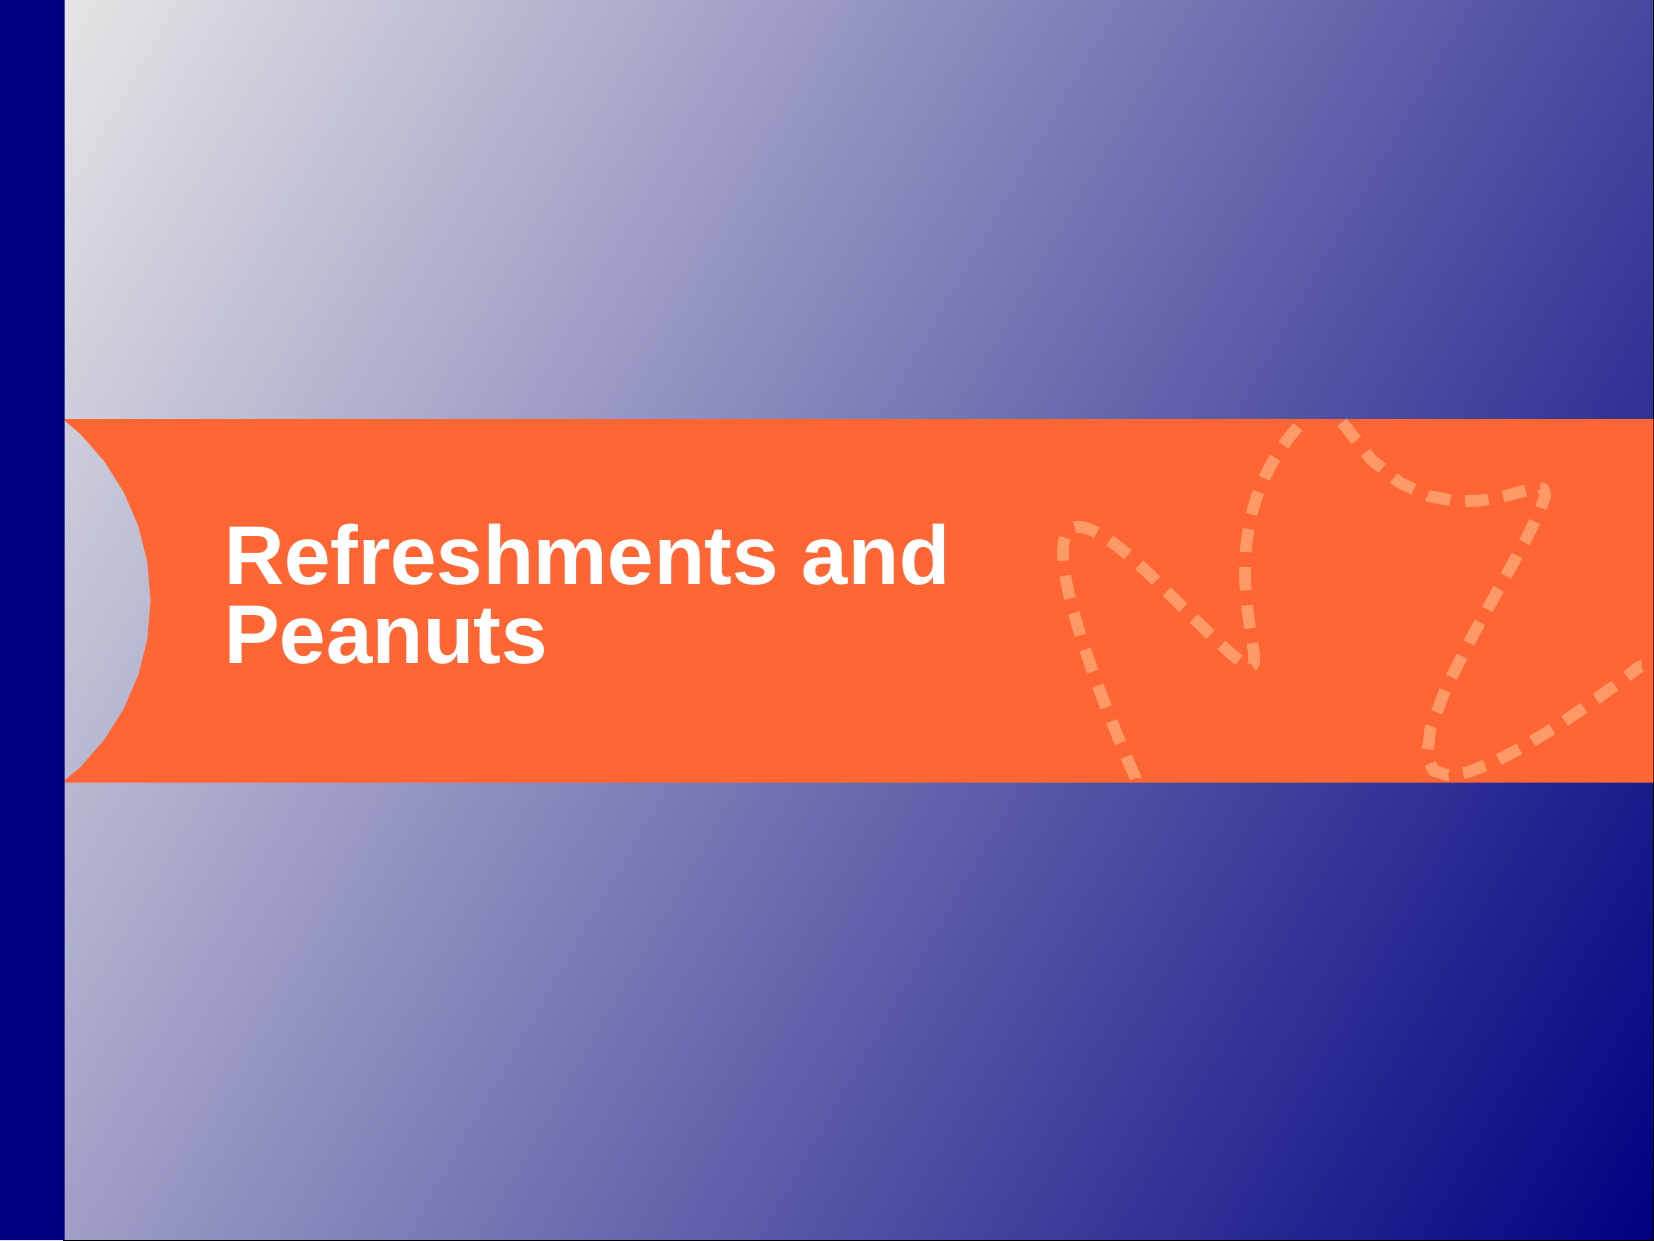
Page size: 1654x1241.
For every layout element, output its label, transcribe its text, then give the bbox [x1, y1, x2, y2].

title Refreshments and Peanuts [224, 497, 1093, 704]
